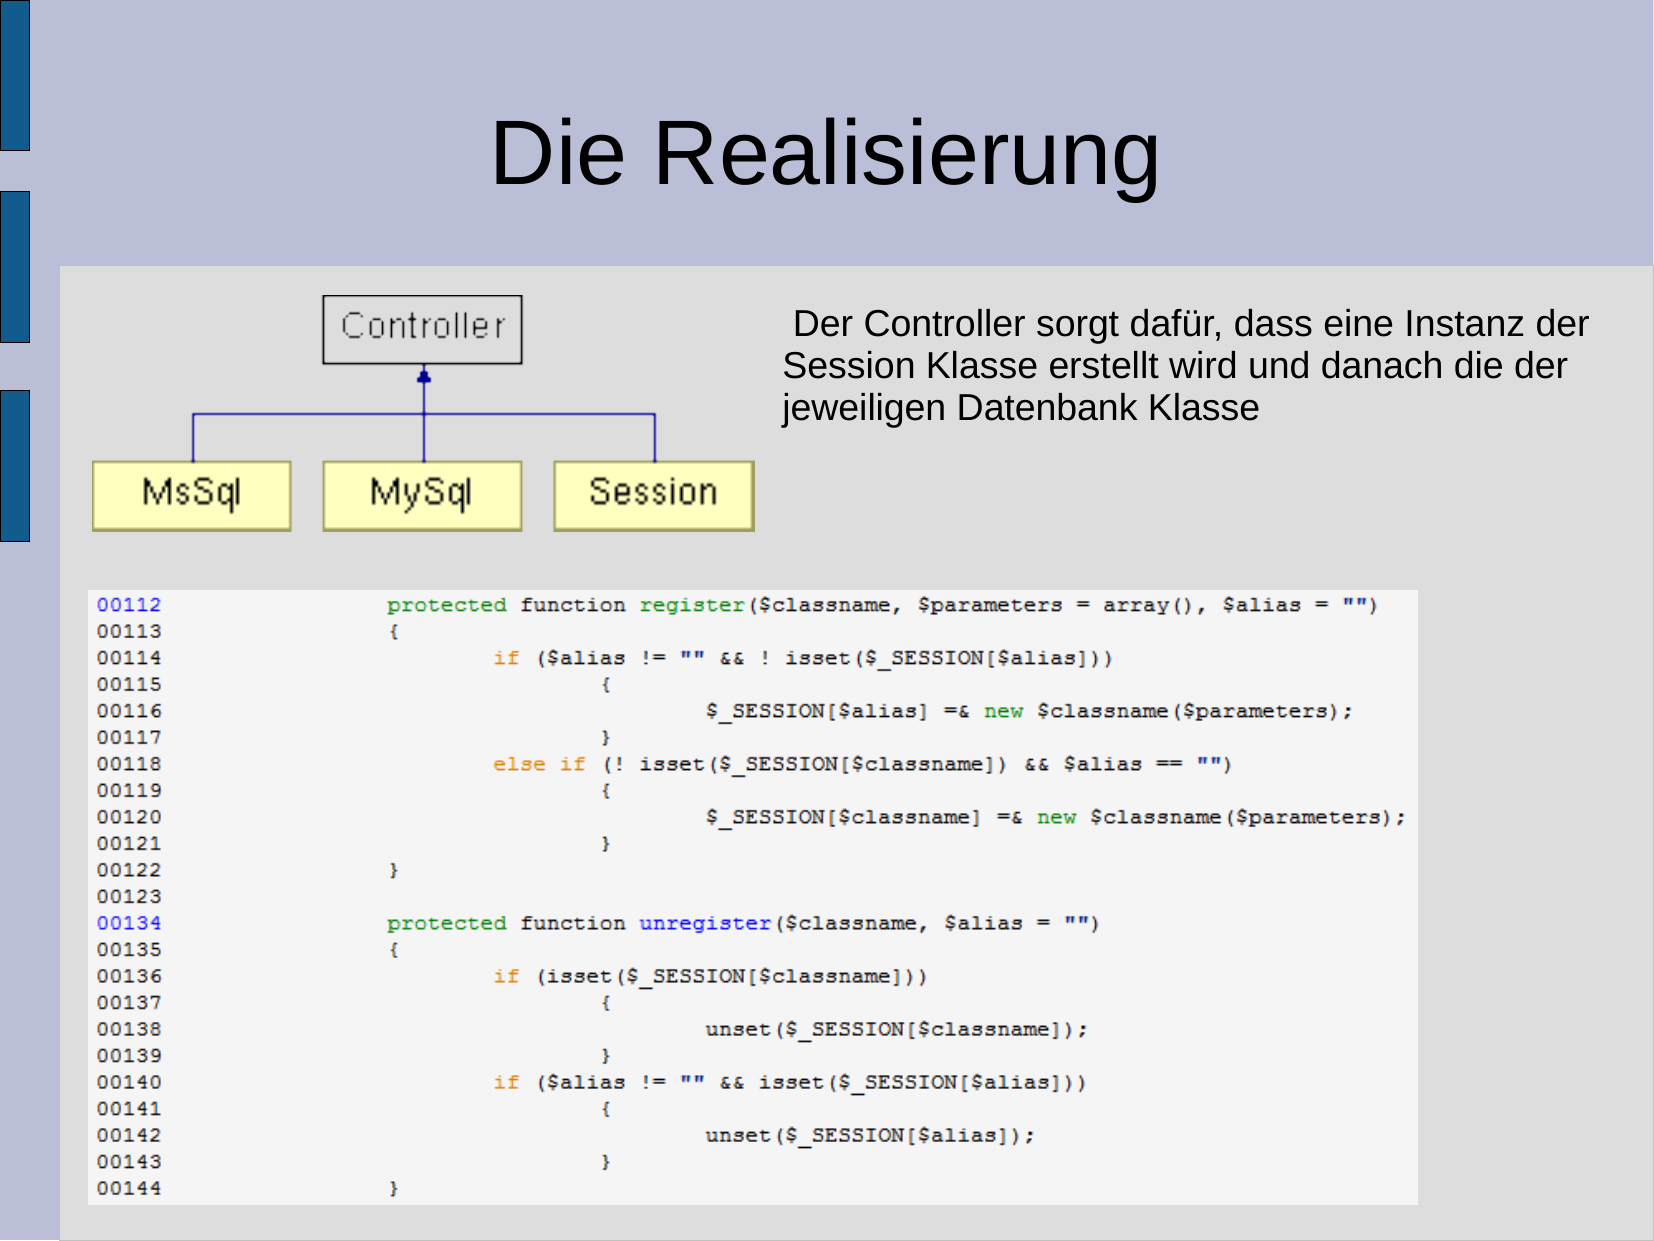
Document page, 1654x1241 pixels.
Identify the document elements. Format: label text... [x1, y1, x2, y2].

text_box Der Controller sorgt dafür, dass eine Instanz der Session Klasse erstellt wird und danach die der jeweiligen Datenbank Klasse [767, 295, 1625, 437]
picture [88, 590, 1418, 1205]
picture [92, 295, 755, 532]
title Die Realisierung [82, 56, 1571, 250]
